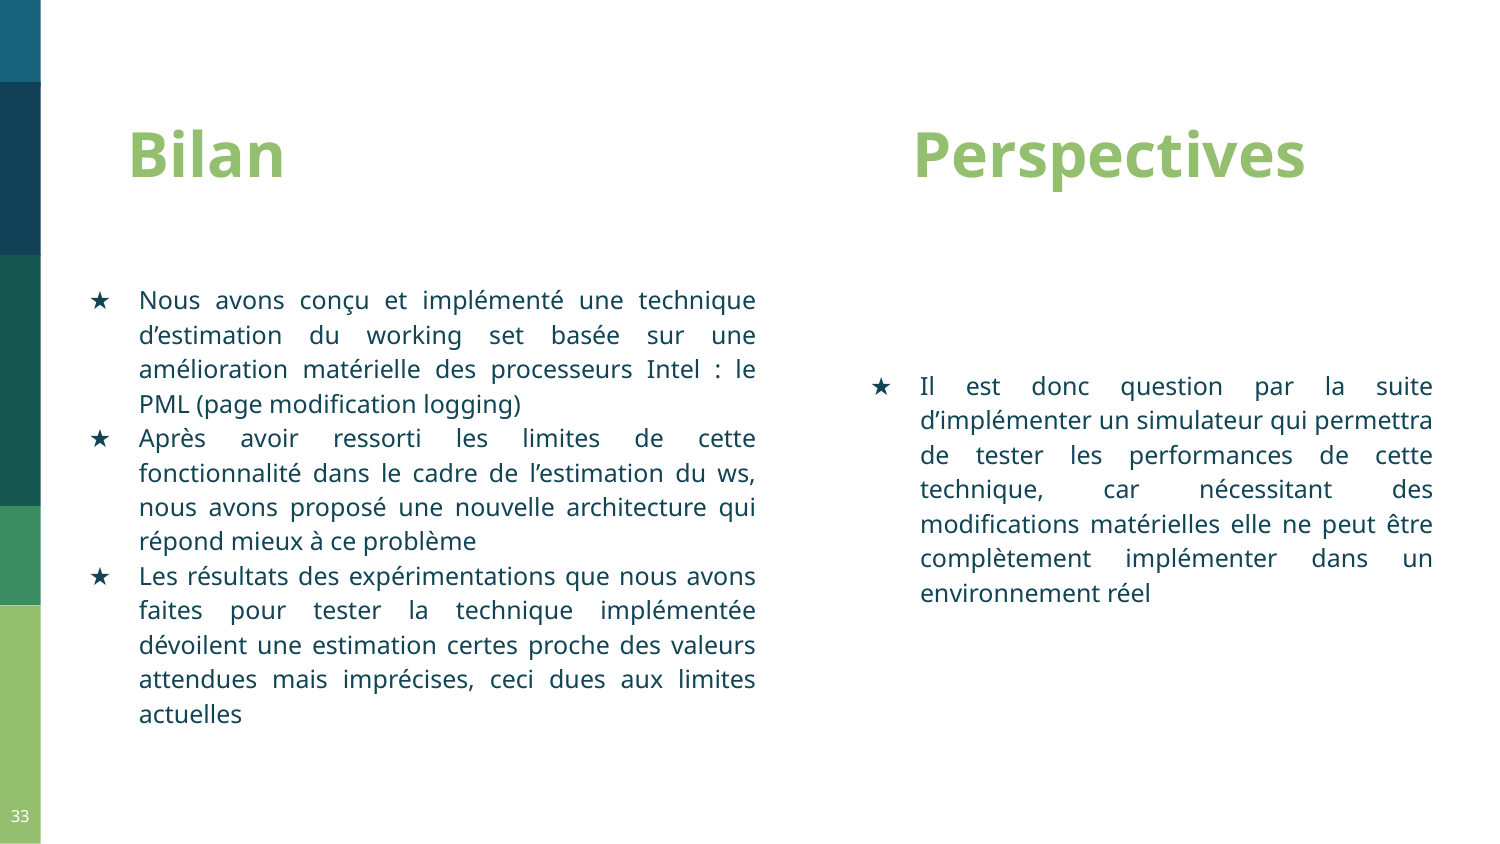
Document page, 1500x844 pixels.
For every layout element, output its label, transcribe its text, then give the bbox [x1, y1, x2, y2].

subtitle Nous avons conçu et implémenté une technique d’estimation du working set basée sur une amélioration matérielle des processeurs Intel : le PML (page modification logging) Après avoir ressorti les limites de cette fonctionnalité dans le cadre de l’estimation du ws, nous avons proposé une nouvelle architecture qui répond mieux à ce problème Les résultats des expérimentations que nous avons faites pour tester la technique implémentée dévoilent une estimation certes proche des valeurs attendues mais imprécises, ceci dues aux limites actuelles [48, 217, 772, 791]
title Bilan [112, 75, 545, 205]
subtitle Il est donc question par la suite d’implémenter un simulateur qui permettra de tester les performances de cette technique, car nécessitant des modifications matérielles elle ne peut être complètement implémenter dans un environnement réel [830, 316, 1450, 657]
title Perspectives [897, 75, 1387, 205]
slide_number <numéro> [0, 790, 49, 844]
